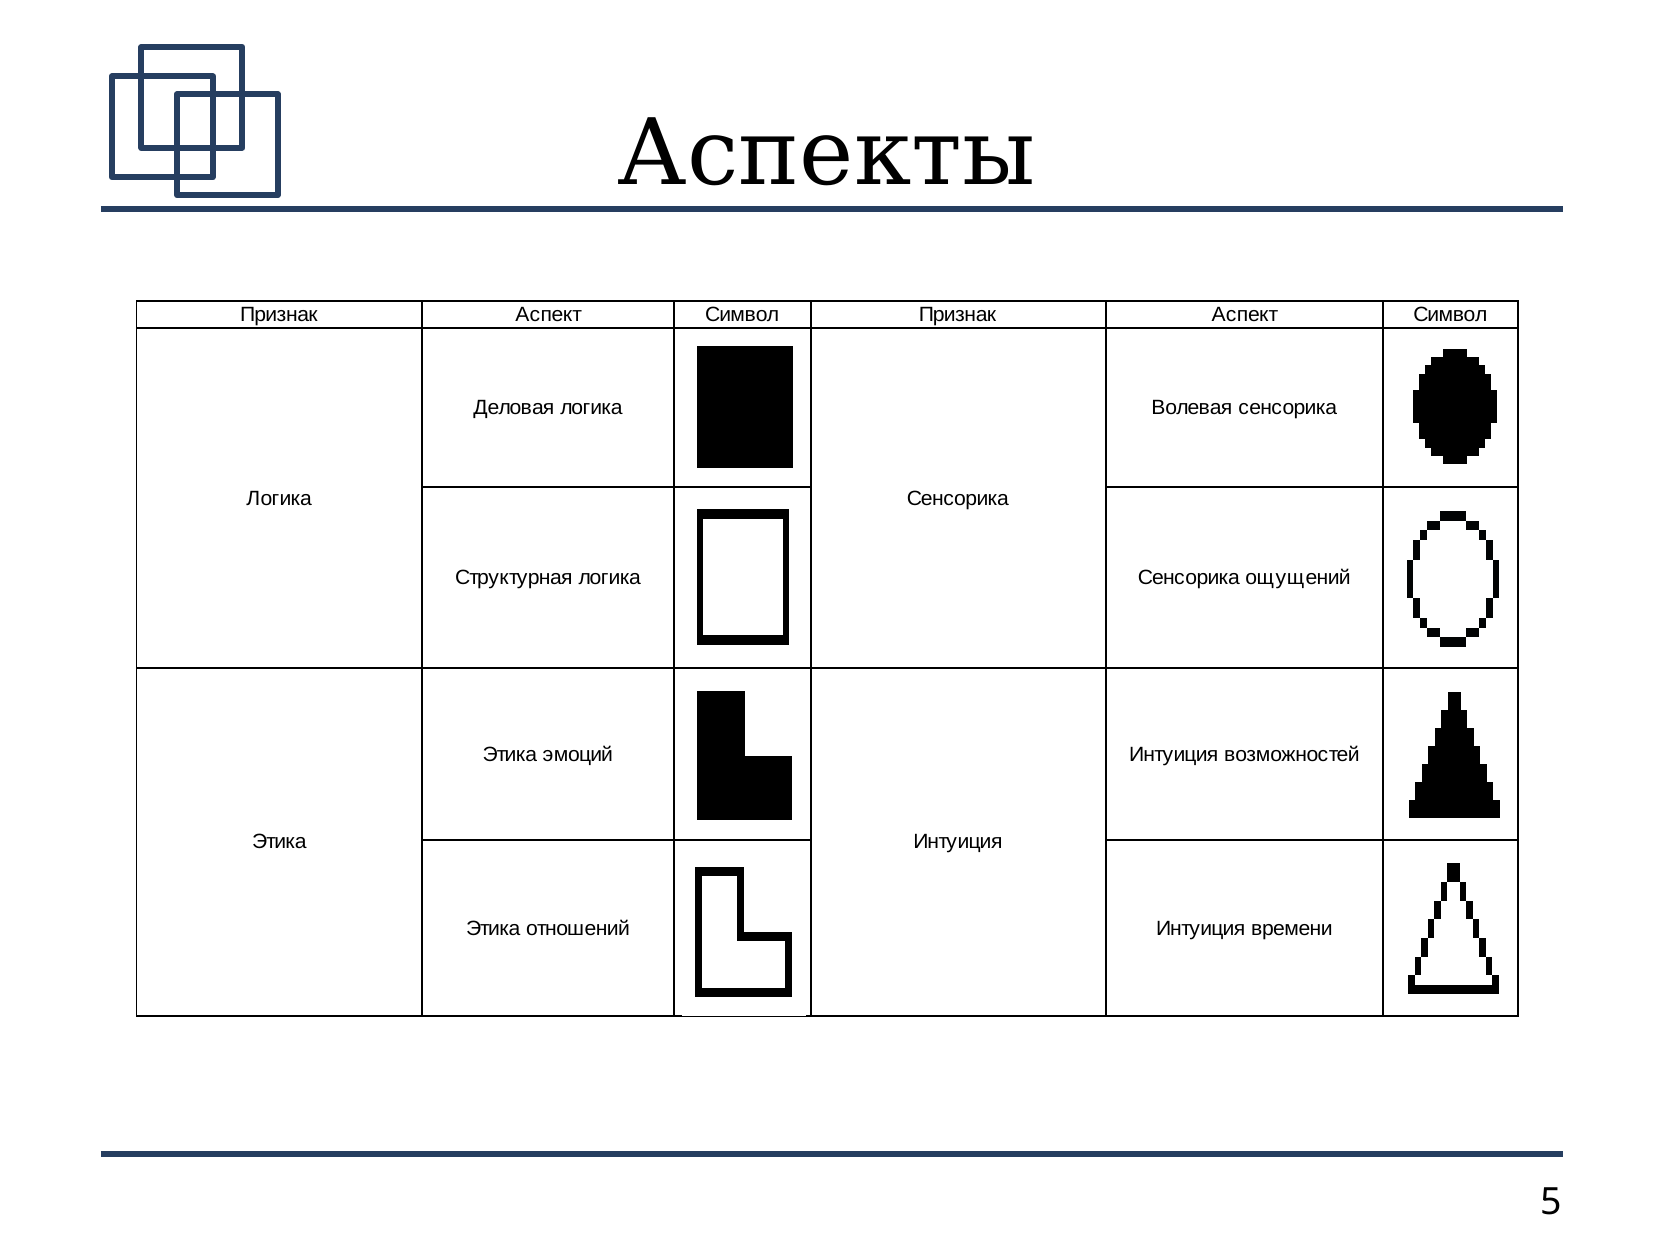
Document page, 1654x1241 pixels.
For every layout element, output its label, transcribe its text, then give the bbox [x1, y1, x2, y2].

chart [136, 300, 1654, 1123]
title Аспекты [82, 49, 1571, 257]
